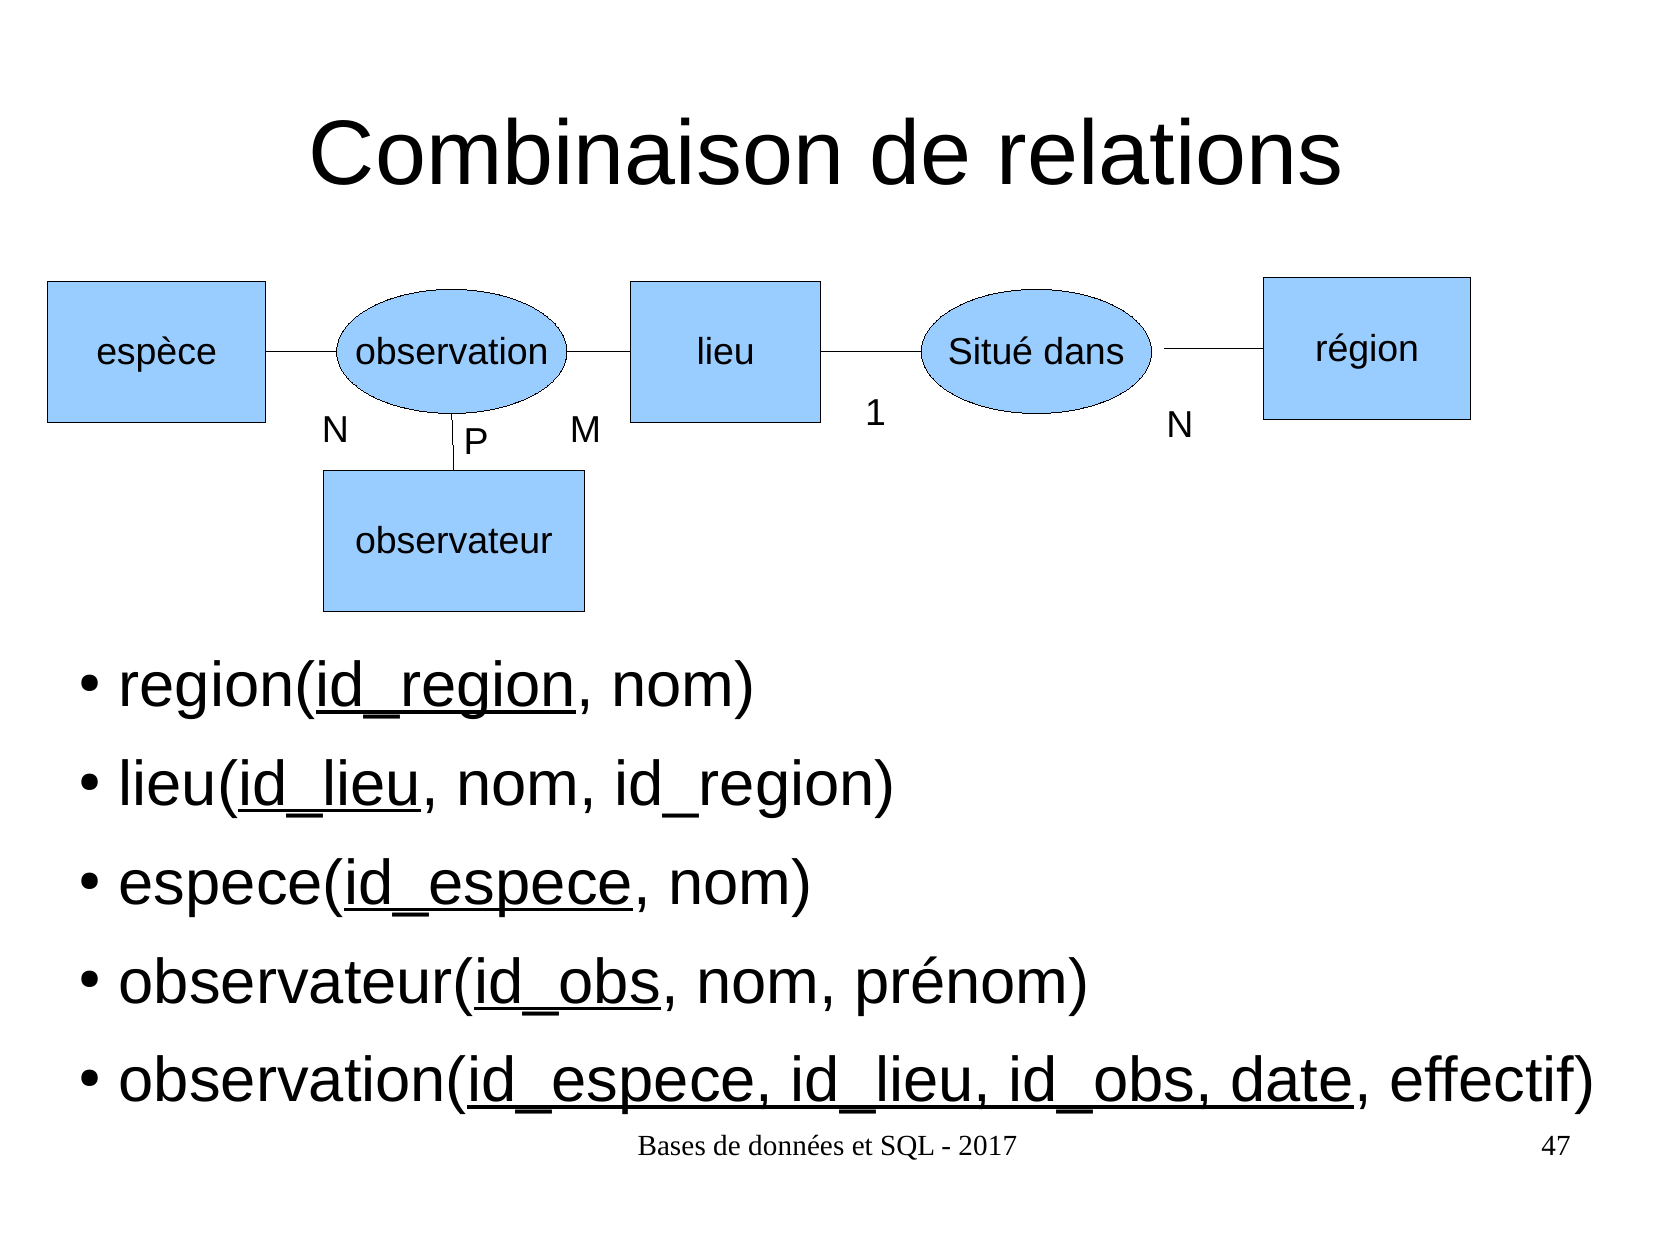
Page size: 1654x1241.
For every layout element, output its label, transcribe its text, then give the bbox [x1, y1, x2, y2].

text_box Situé dans [921, 289, 1152, 414]
text_box région [1263, 277, 1471, 420]
list region(id_region, nom) lieu(id_lieu, nom, id_region) espece(id_espece, nom) observateur(id_obs, nom, prénom) observation(id_espece, id_lieu, id_obs, date, effectif) [64, 649, 1607, 1182]
text_box M [555, 401, 644, 459]
text_box P [448, 413, 538, 471]
title Combinaison de relations [82, 56, 1571, 250]
text_box espèce [47, 281, 266, 423]
text_box observateur [323, 470, 585, 612]
text_box N [1151, 395, 1223, 453]
text_box lieu [630, 281, 821, 423]
text_box N [307, 401, 396, 459]
text_box 1 [850, 383, 939, 441]
text_box observation [336, 289, 567, 414]
